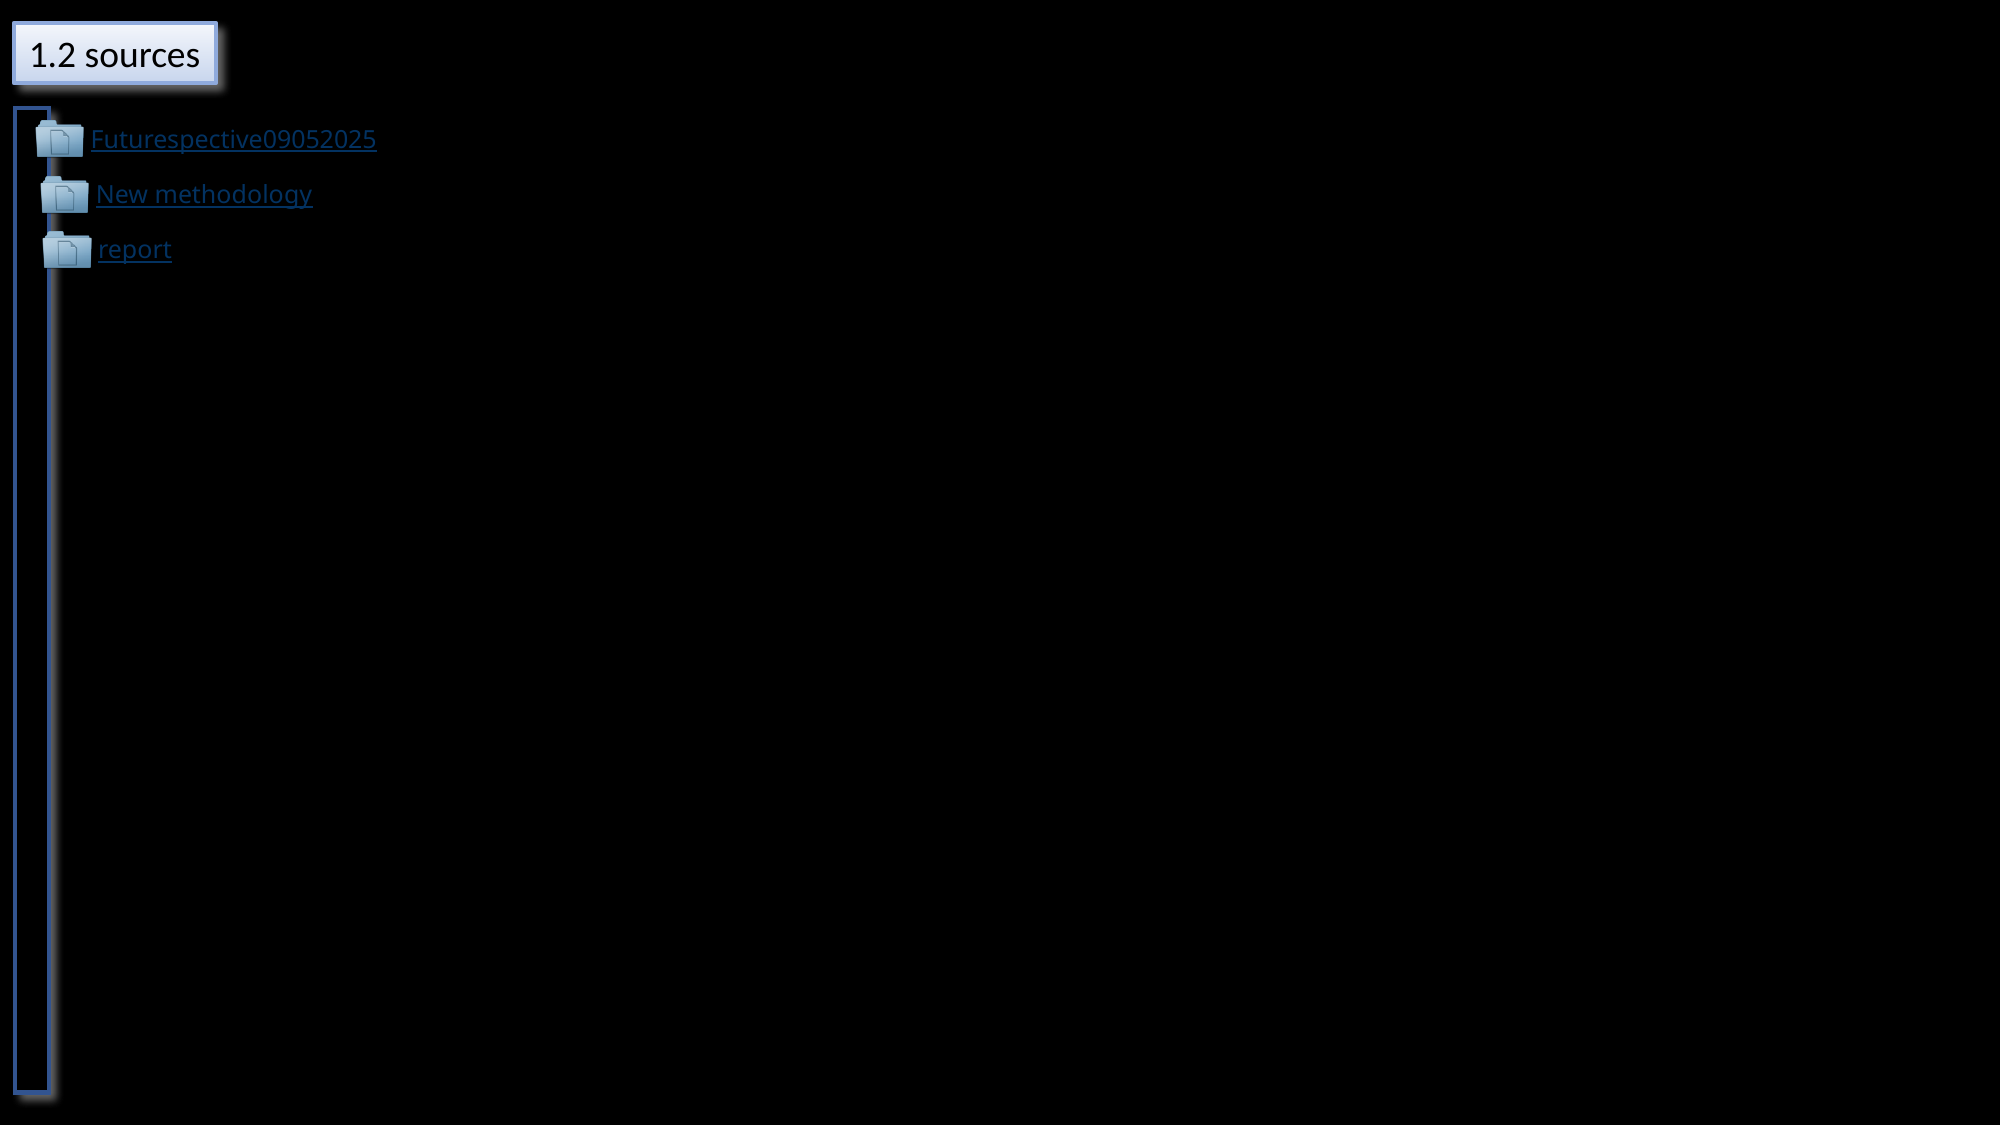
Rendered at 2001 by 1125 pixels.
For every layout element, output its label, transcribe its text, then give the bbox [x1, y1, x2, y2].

picture [40, 169, 89, 219]
text_box New methodology [95, 178, 313, 206]
text_box [14, 108, 49, 1093]
title 1.2 sources [13, 22, 216, 84]
text_box report [98, 263, 172, 269]
text_box Futurespective09052025 [90, 123, 378, 158]
picture [42, 224, 92, 274]
picture [35, 113, 84, 164]
text_box New methodology [95, 207, 313, 213]
text_box report [98, 234, 172, 261]
